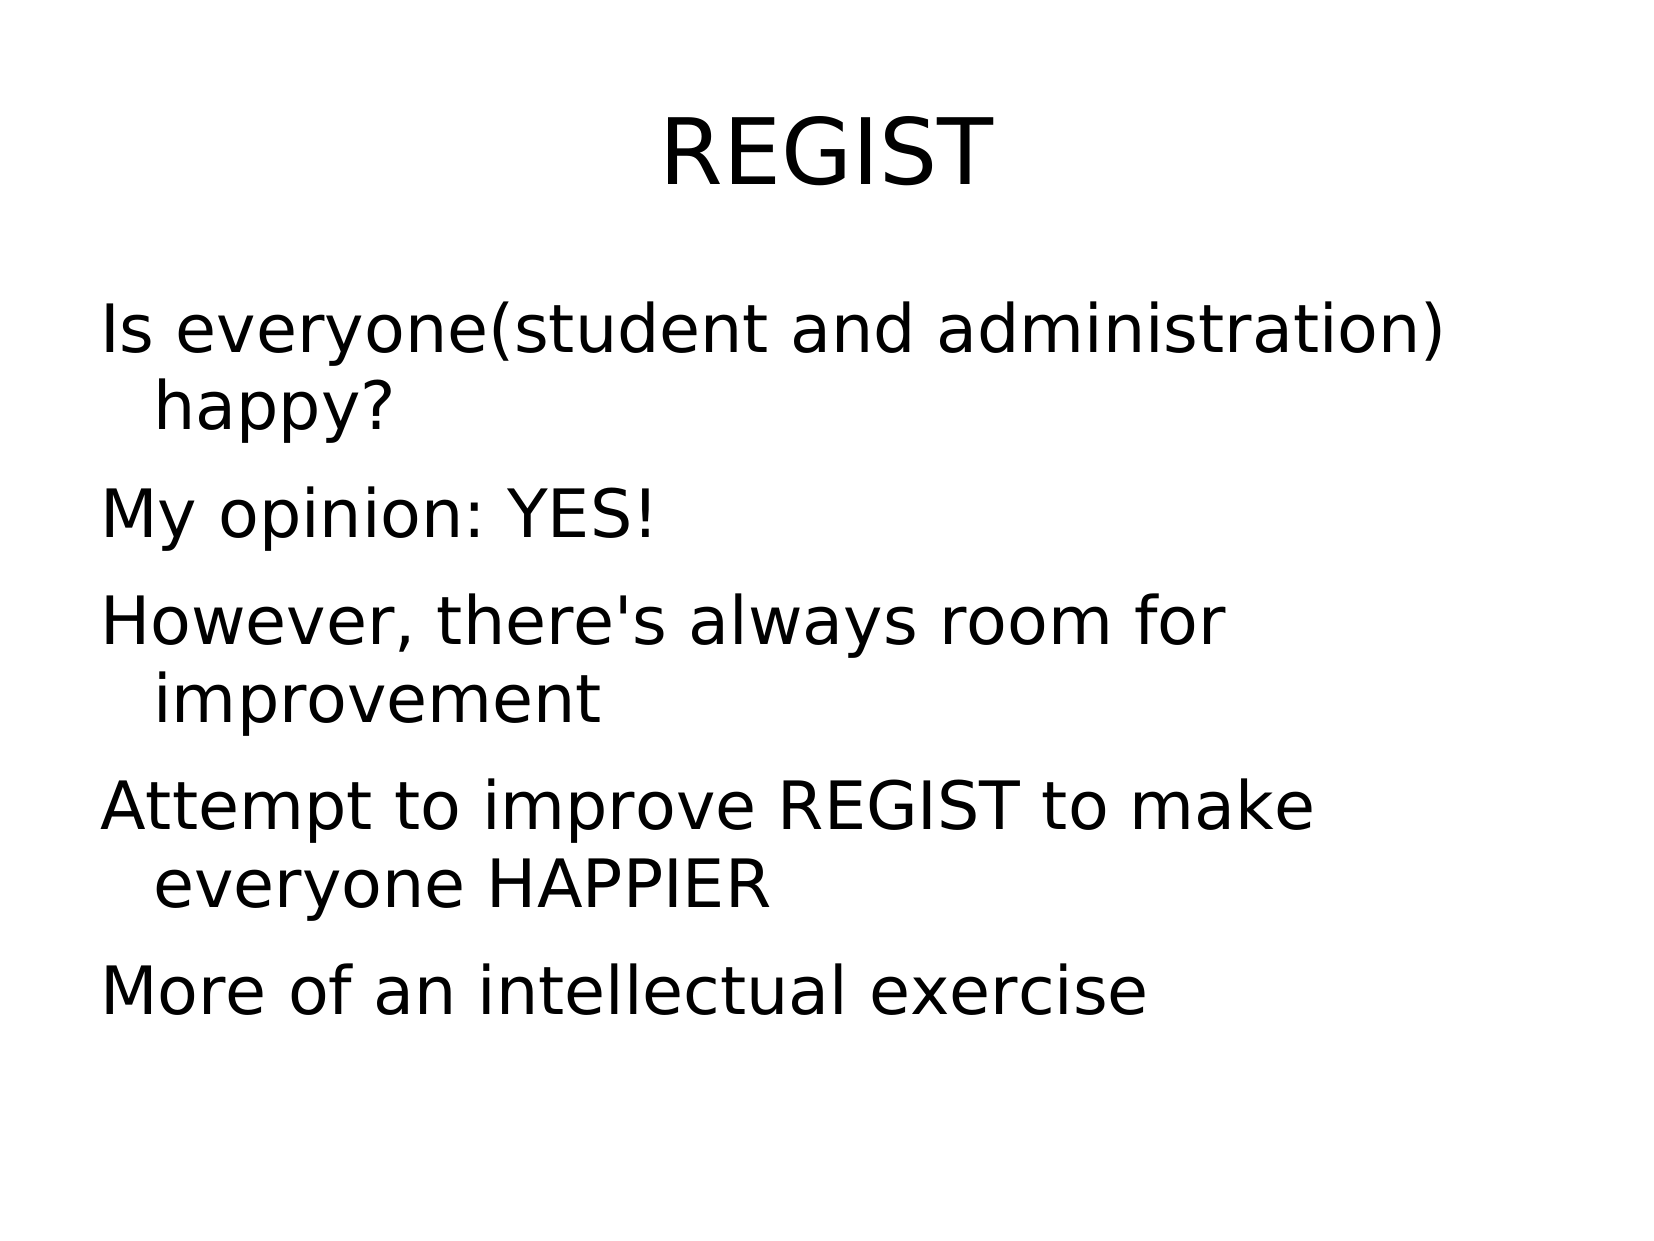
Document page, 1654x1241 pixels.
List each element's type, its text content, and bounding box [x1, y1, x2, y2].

list Is everyone(student and administration) happy? My opinion: YES! However, there's always room for improvement Attempt to improve REGIST to make everyone HAPPIER More of an intellectual exercise [82, 290, 1571, 1109]
title REGIST [82, 49, 1571, 257]
